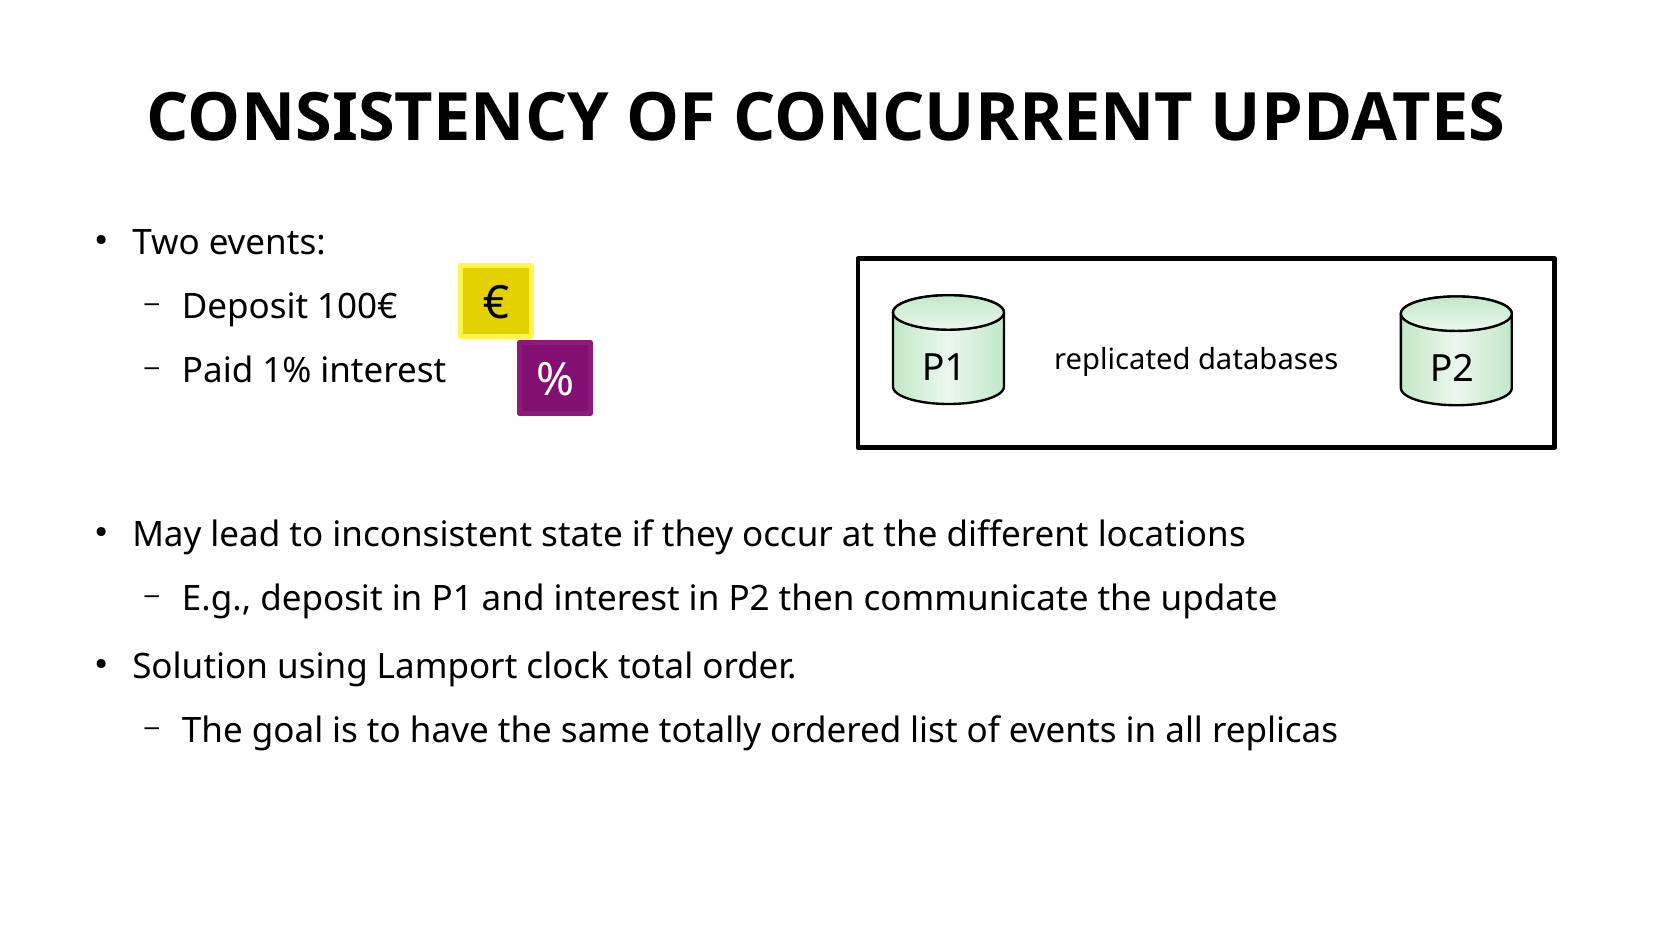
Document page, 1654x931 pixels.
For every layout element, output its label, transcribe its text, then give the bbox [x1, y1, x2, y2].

text_box % [519, 342, 591, 414]
list Two events: Deposit 100€ Paid 1% interest May lead to inconsistent state if they occur at the different locations E.g., deposit in P1 and interest in P2 then communicate the update Solution using Lamport clock total order. The goal is to have the same totally ordered list of events in all replicas [82, 217, 1571, 757]
title CONSISTENCY OF CONCURRENT UPDATES [82, 33, 1571, 196]
text_box € [460, 265, 532, 337]
text_box replicated databases [1039, 330, 1392, 381]
